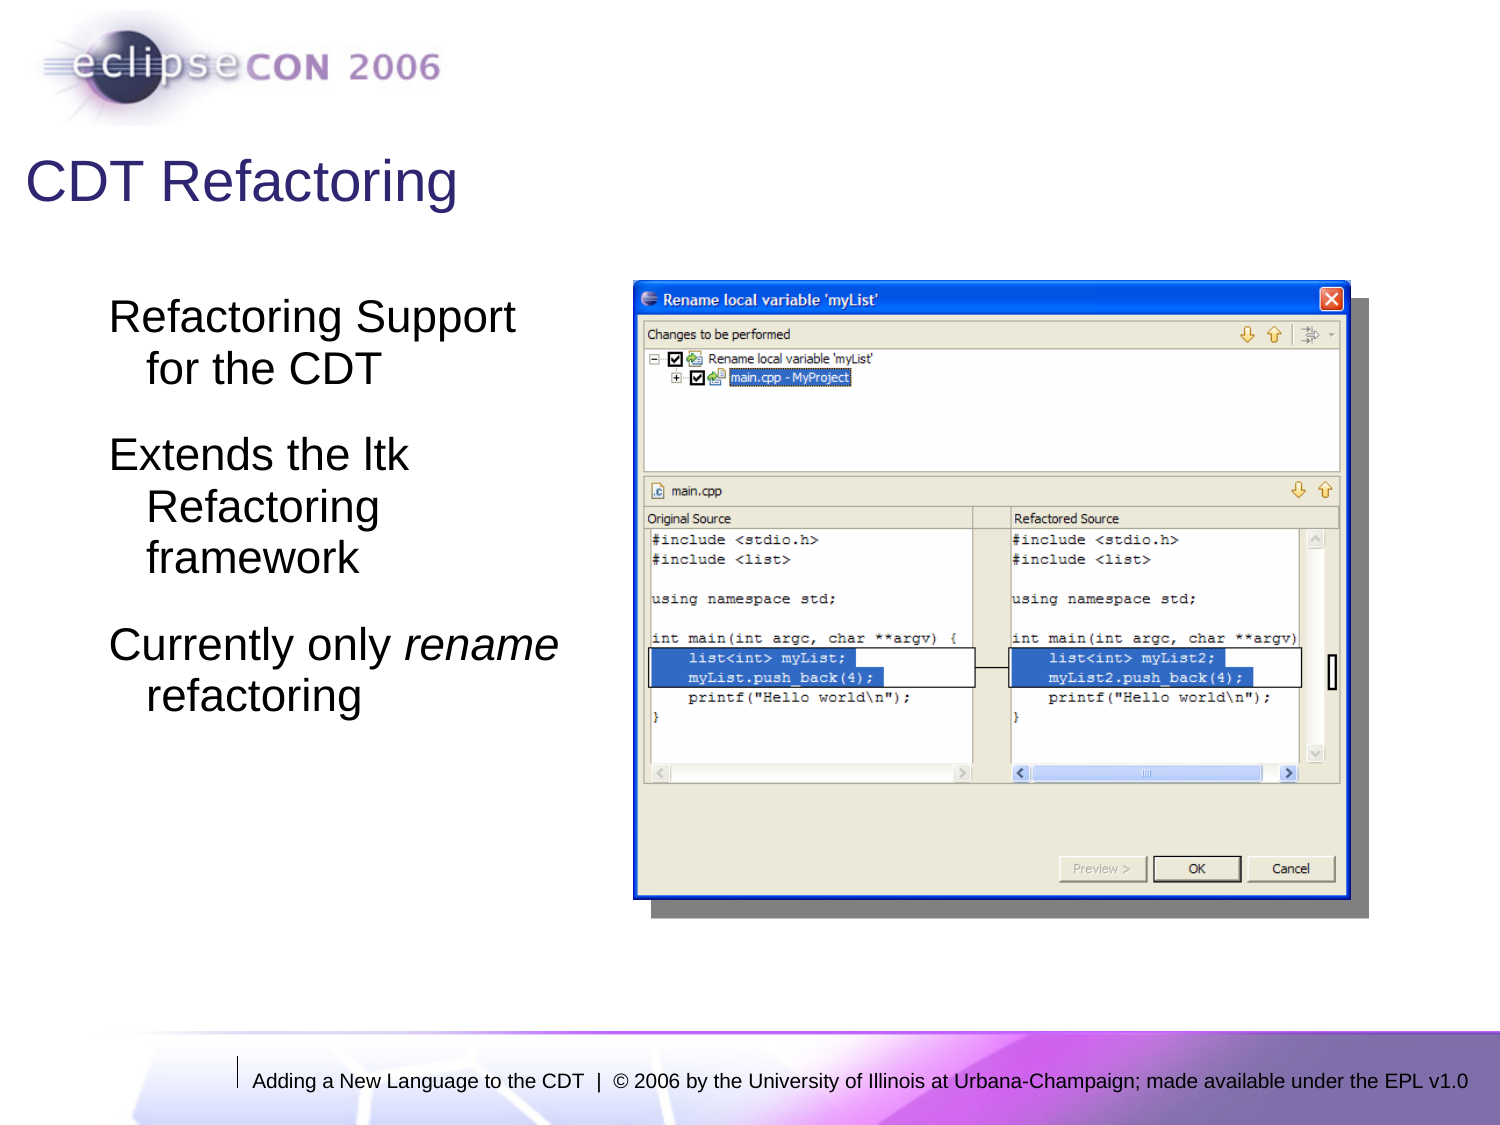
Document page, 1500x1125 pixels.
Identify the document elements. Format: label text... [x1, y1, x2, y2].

title CDT Refactoring [25, 142, 1378, 225]
picture [0, 1031, 1500, 1125]
picture [31, 10, 1040, 126]
list Refactoring Support for the CDT Extends the ltk Refactoring framework Currently only rename refactoring [108, 291, 563, 932]
picture [633, 280, 1351, 901]
